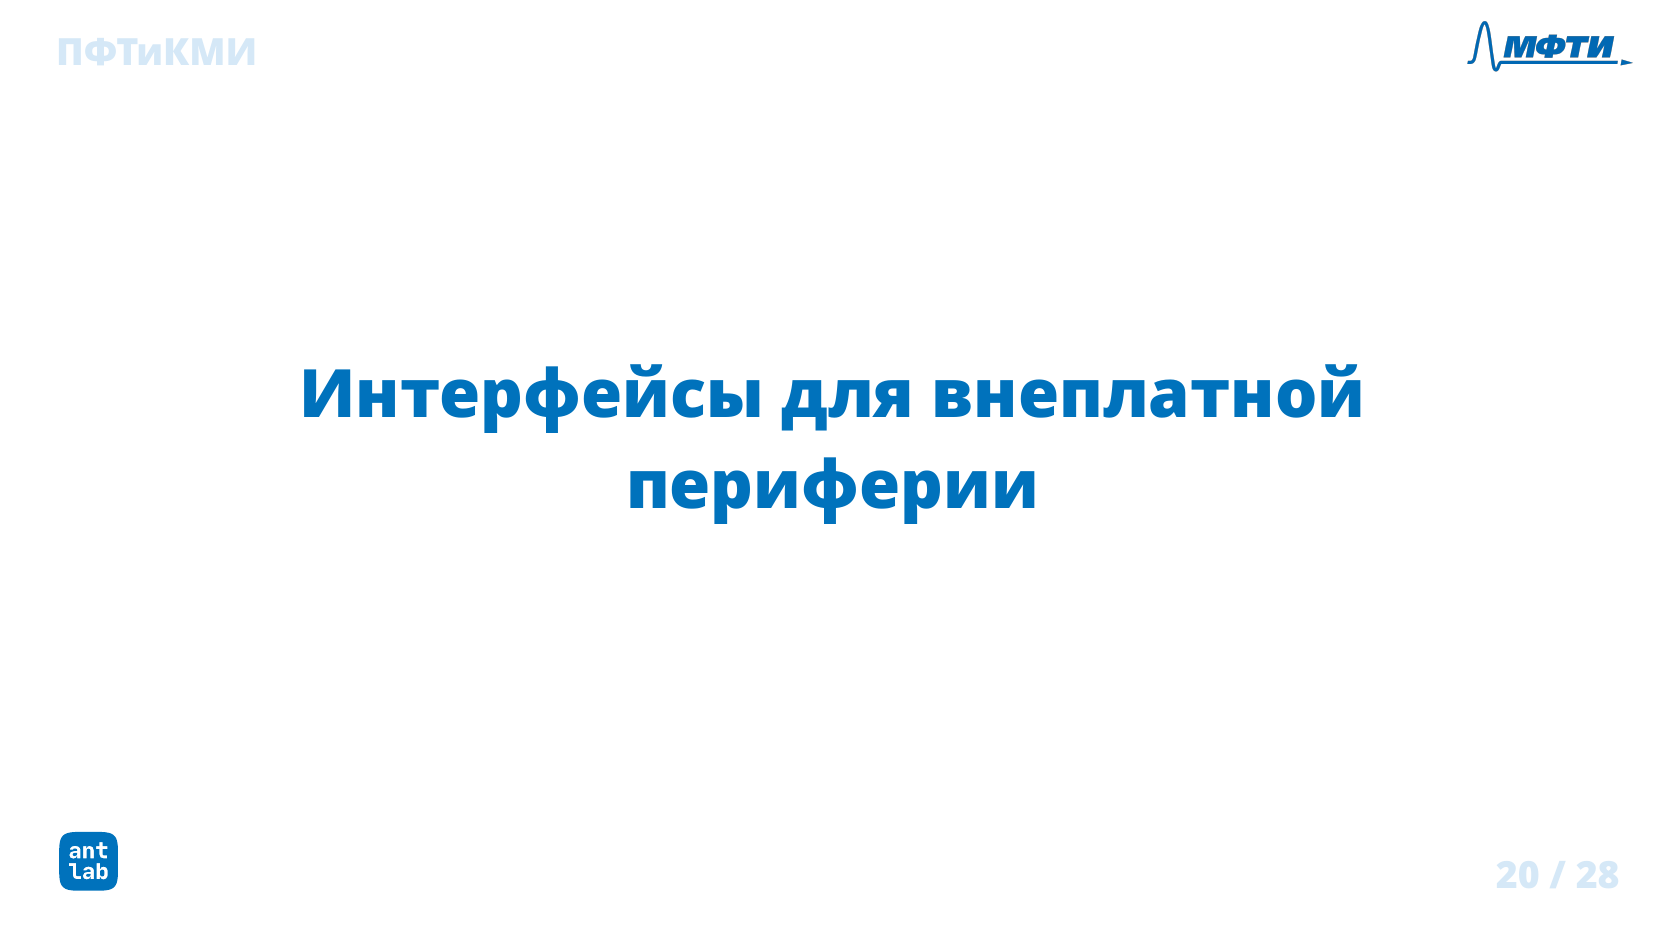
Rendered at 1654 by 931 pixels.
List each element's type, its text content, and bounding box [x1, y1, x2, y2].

title Интерфейсы для внеплатной периферии [88, 342, 1577, 532]
picture [1446, 0, 1654, 93]
